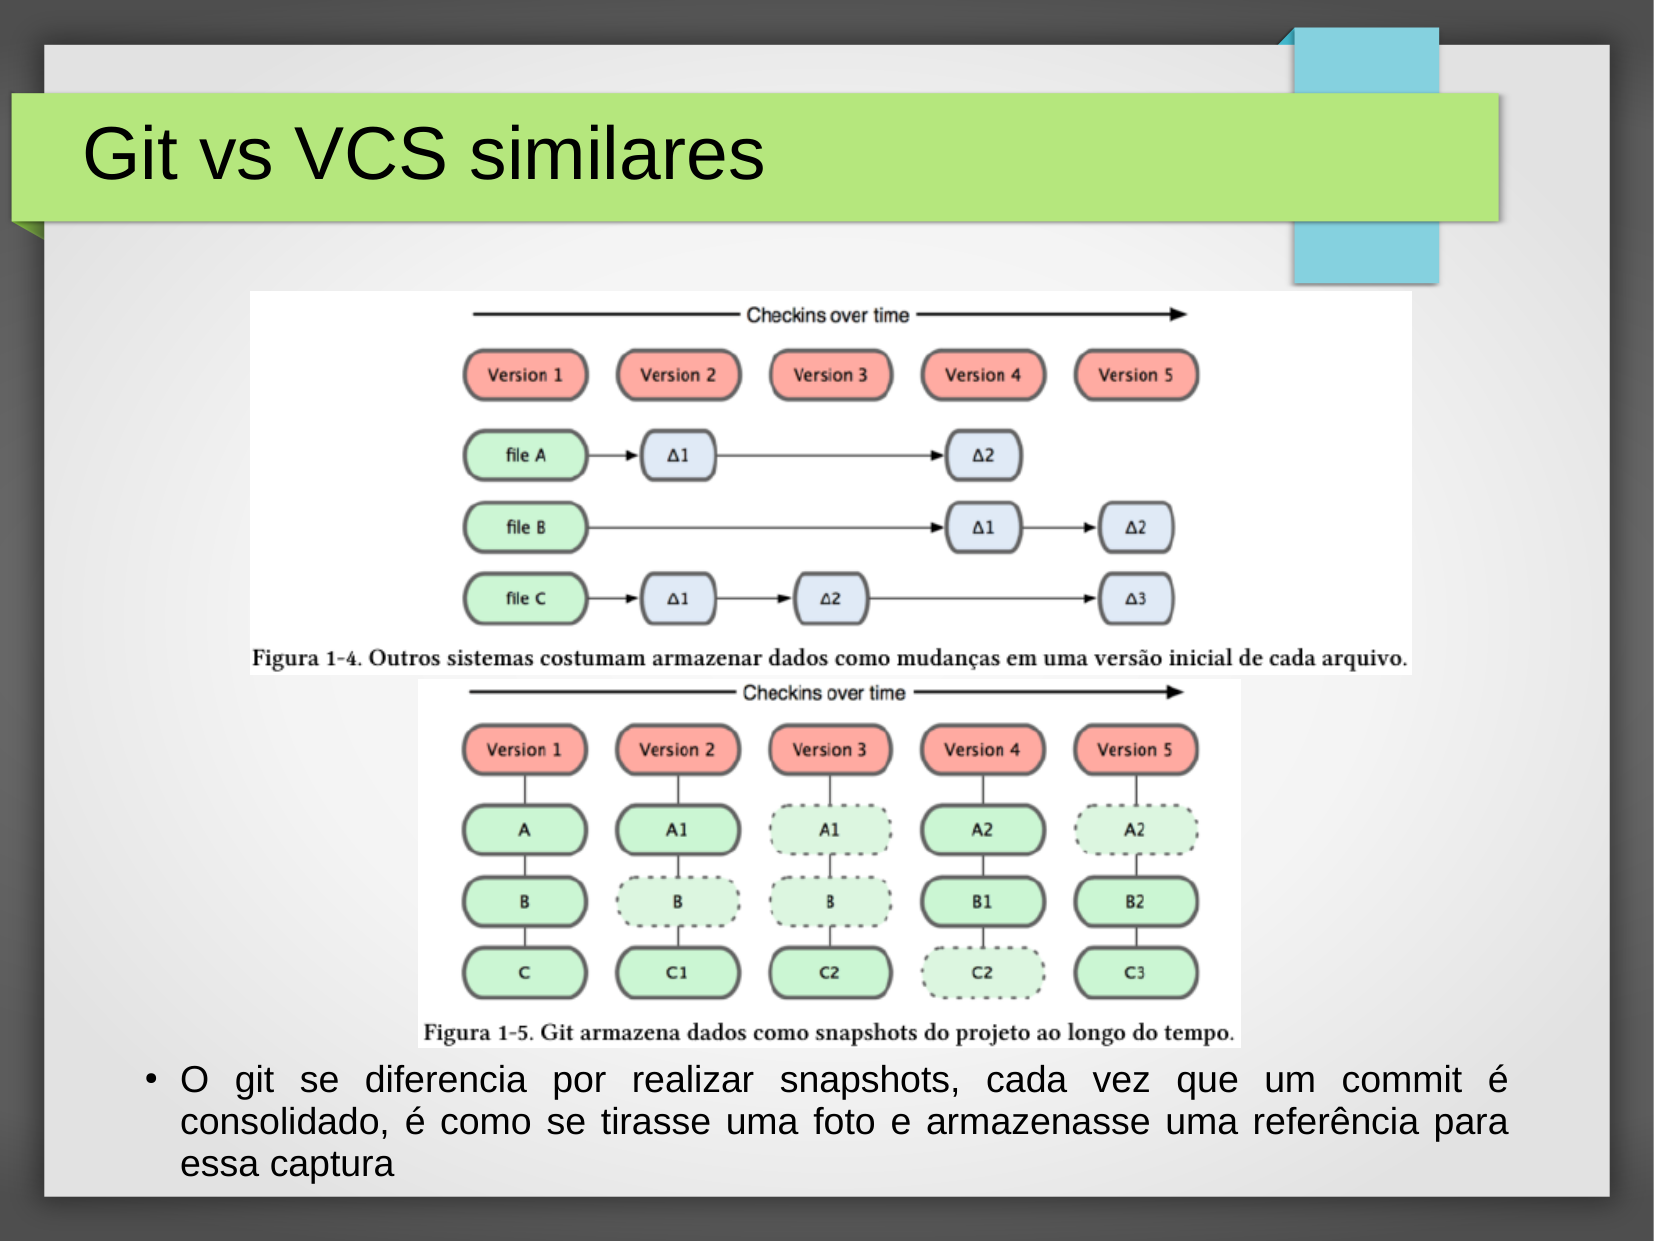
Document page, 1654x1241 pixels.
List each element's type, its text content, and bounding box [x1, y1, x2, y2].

text_box O git se diferencia por realizar snapshots, cada vez que um commit é consolidado, é como se tirasse uma foto e armazenasse uma referência para essa captura [129, 1051, 1524, 1206]
picture [0, 0, 1654, 1241]
title Git vs VCS similares [82, 94, 1264, 213]
